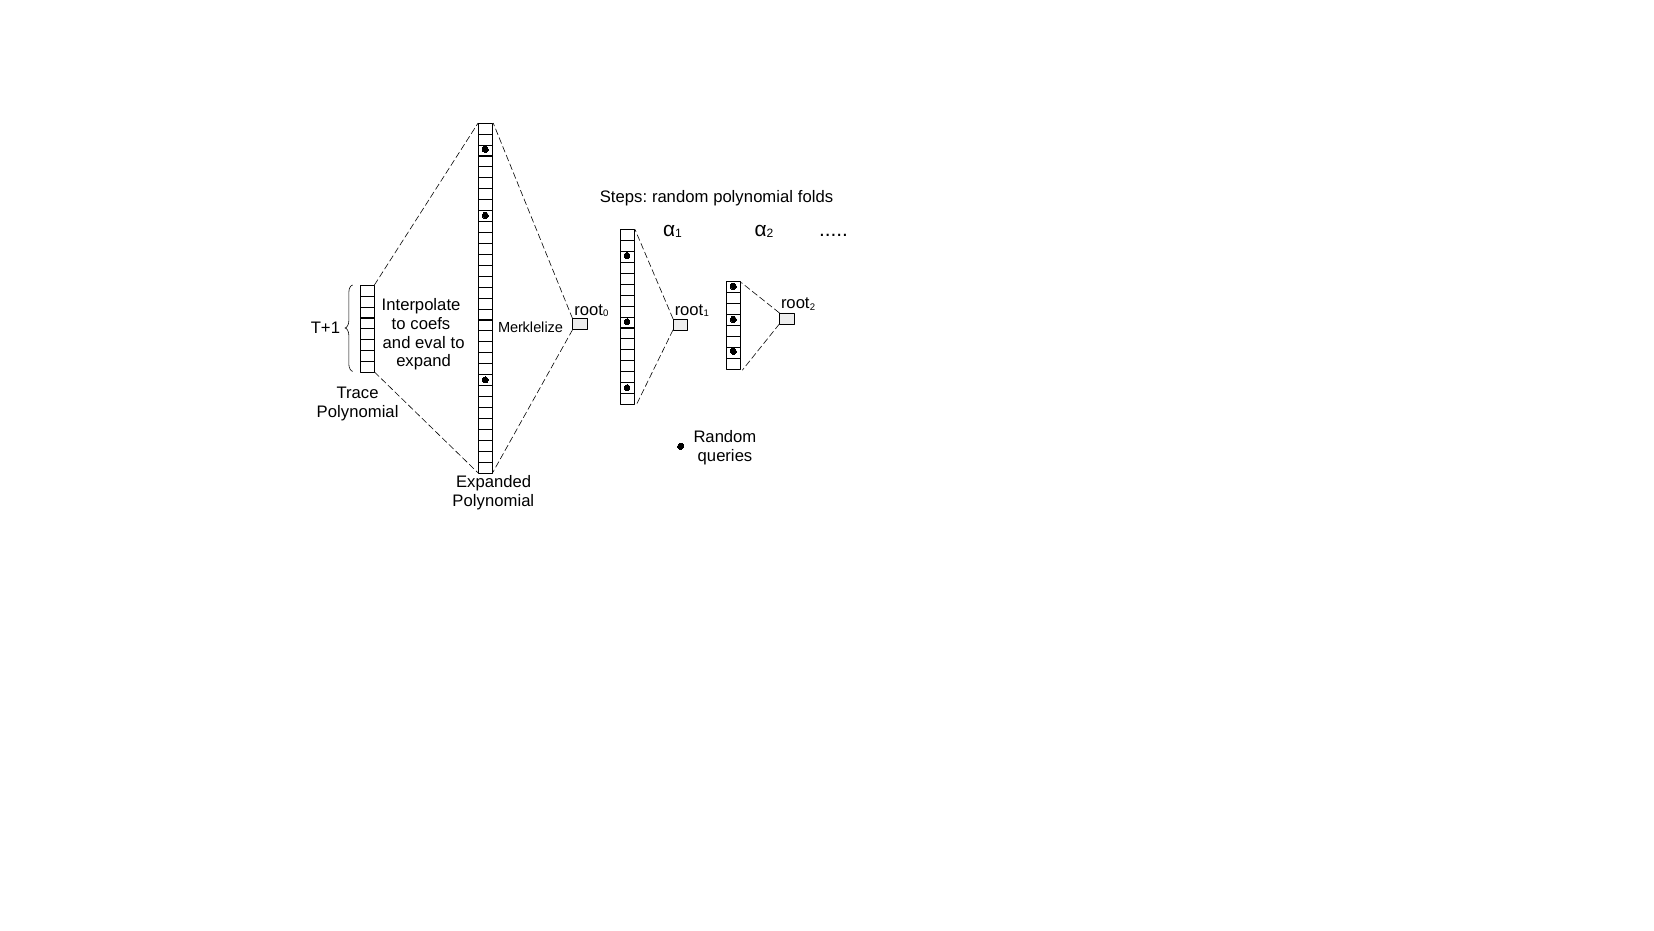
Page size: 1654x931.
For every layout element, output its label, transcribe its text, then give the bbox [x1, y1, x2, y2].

text_box Interpolate to coefs and eval to expand [366, 287, 481, 378]
text_box [624, 252, 630, 259]
text_box [730, 316, 737, 323]
text_box root1 [660, 292, 724, 327]
text_box Merklelize [483, 311, 589, 346]
text_box T+1 [295, 311, 355, 346]
text_box [779, 320, 794, 324]
text_box [482, 212, 489, 219]
text_box Trace Polynomial [301, 376, 414, 429]
text_box [482, 146, 489, 153]
text_box Random queries [678, 420, 772, 473]
text_box [482, 376, 489, 383]
text_box root2 [766, 286, 831, 320]
text_box root0 [559, 292, 620, 327]
text_box α1 α2 ..... [648, 210, 886, 249]
text_box [730, 348, 737, 355]
text_box Expanded Polynomial [437, 465, 550, 518]
text_box [730, 283, 737, 290]
text_box Steps: random polynomial folds [585, 180, 849, 214]
text_box [624, 384, 630, 391]
text_box [624, 318, 630, 325]
